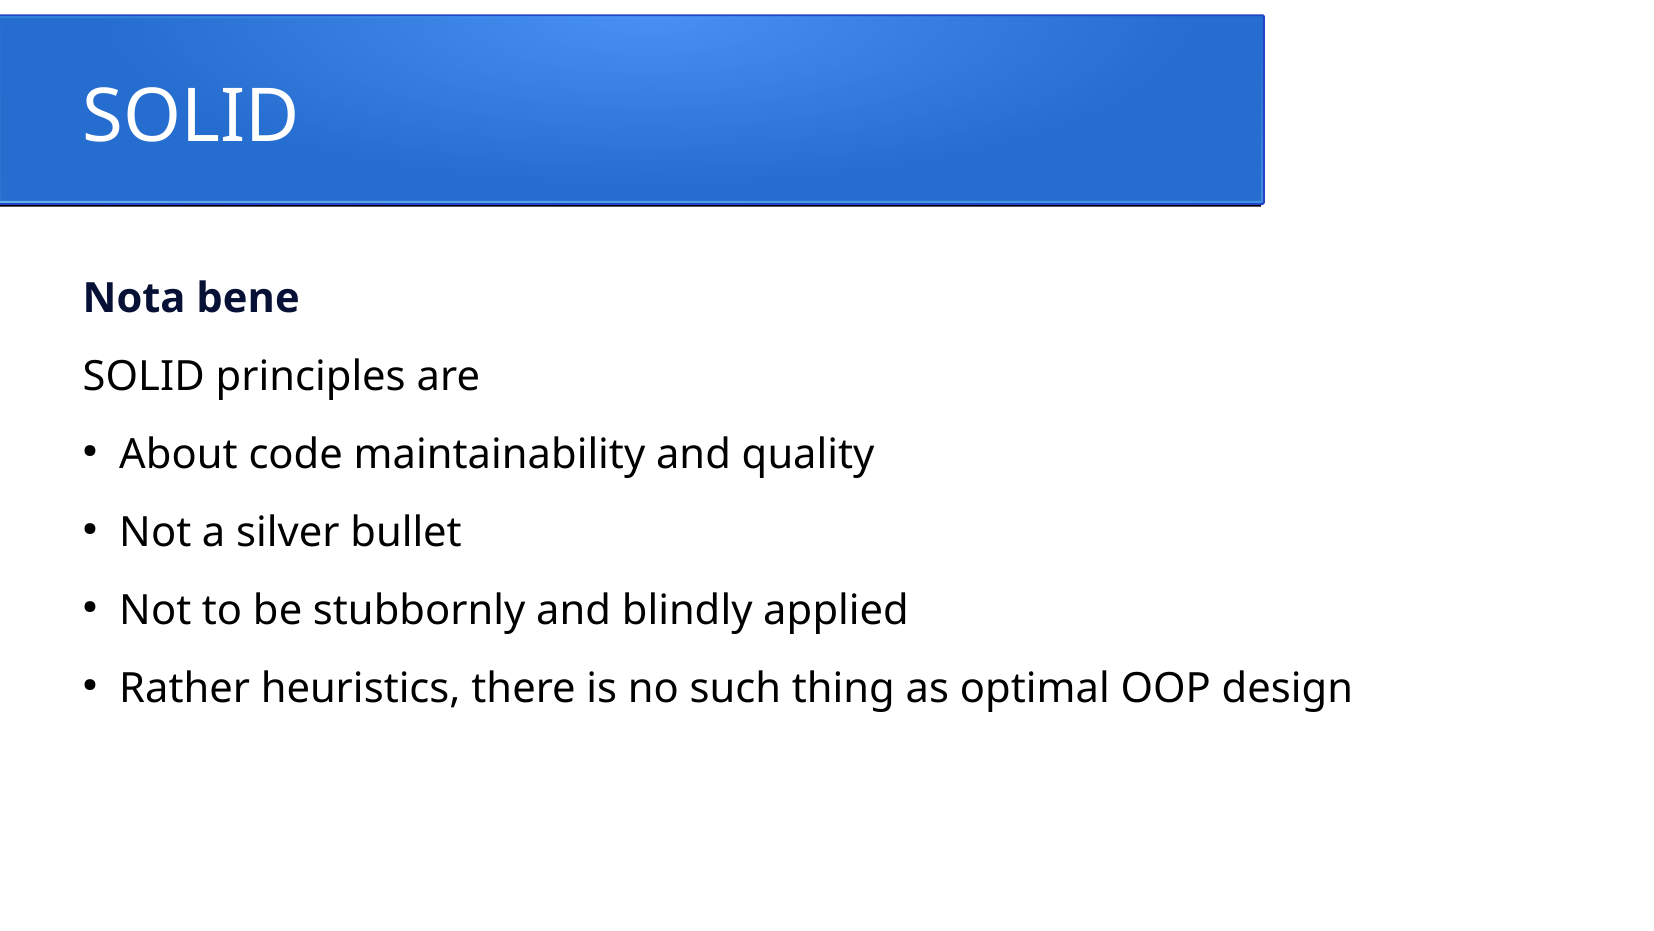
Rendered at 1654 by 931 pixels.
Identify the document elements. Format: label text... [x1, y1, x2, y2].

subtitle Nota bene SOLID principles are About code maintainability and quality Not a silver bullet Not to be stubbornly and blindly applied Rather heuristics, there is no such thing as optimal OOP design [82, 260, 1571, 800]
title SOLID [82, 35, 1235, 189]
